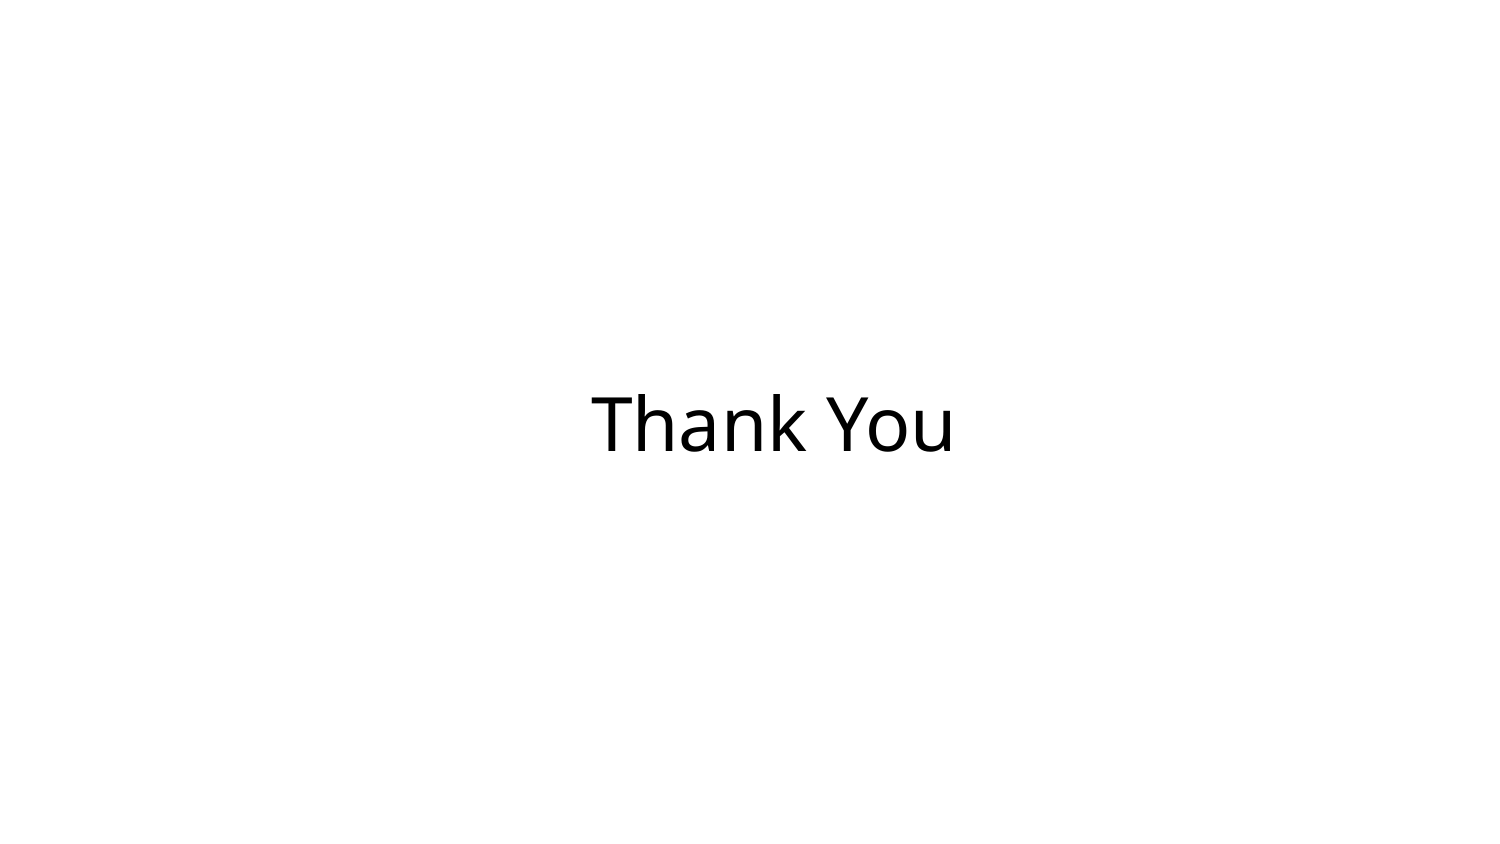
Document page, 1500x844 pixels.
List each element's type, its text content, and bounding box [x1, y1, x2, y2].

title Thank You [51, 352, 1449, 491]
